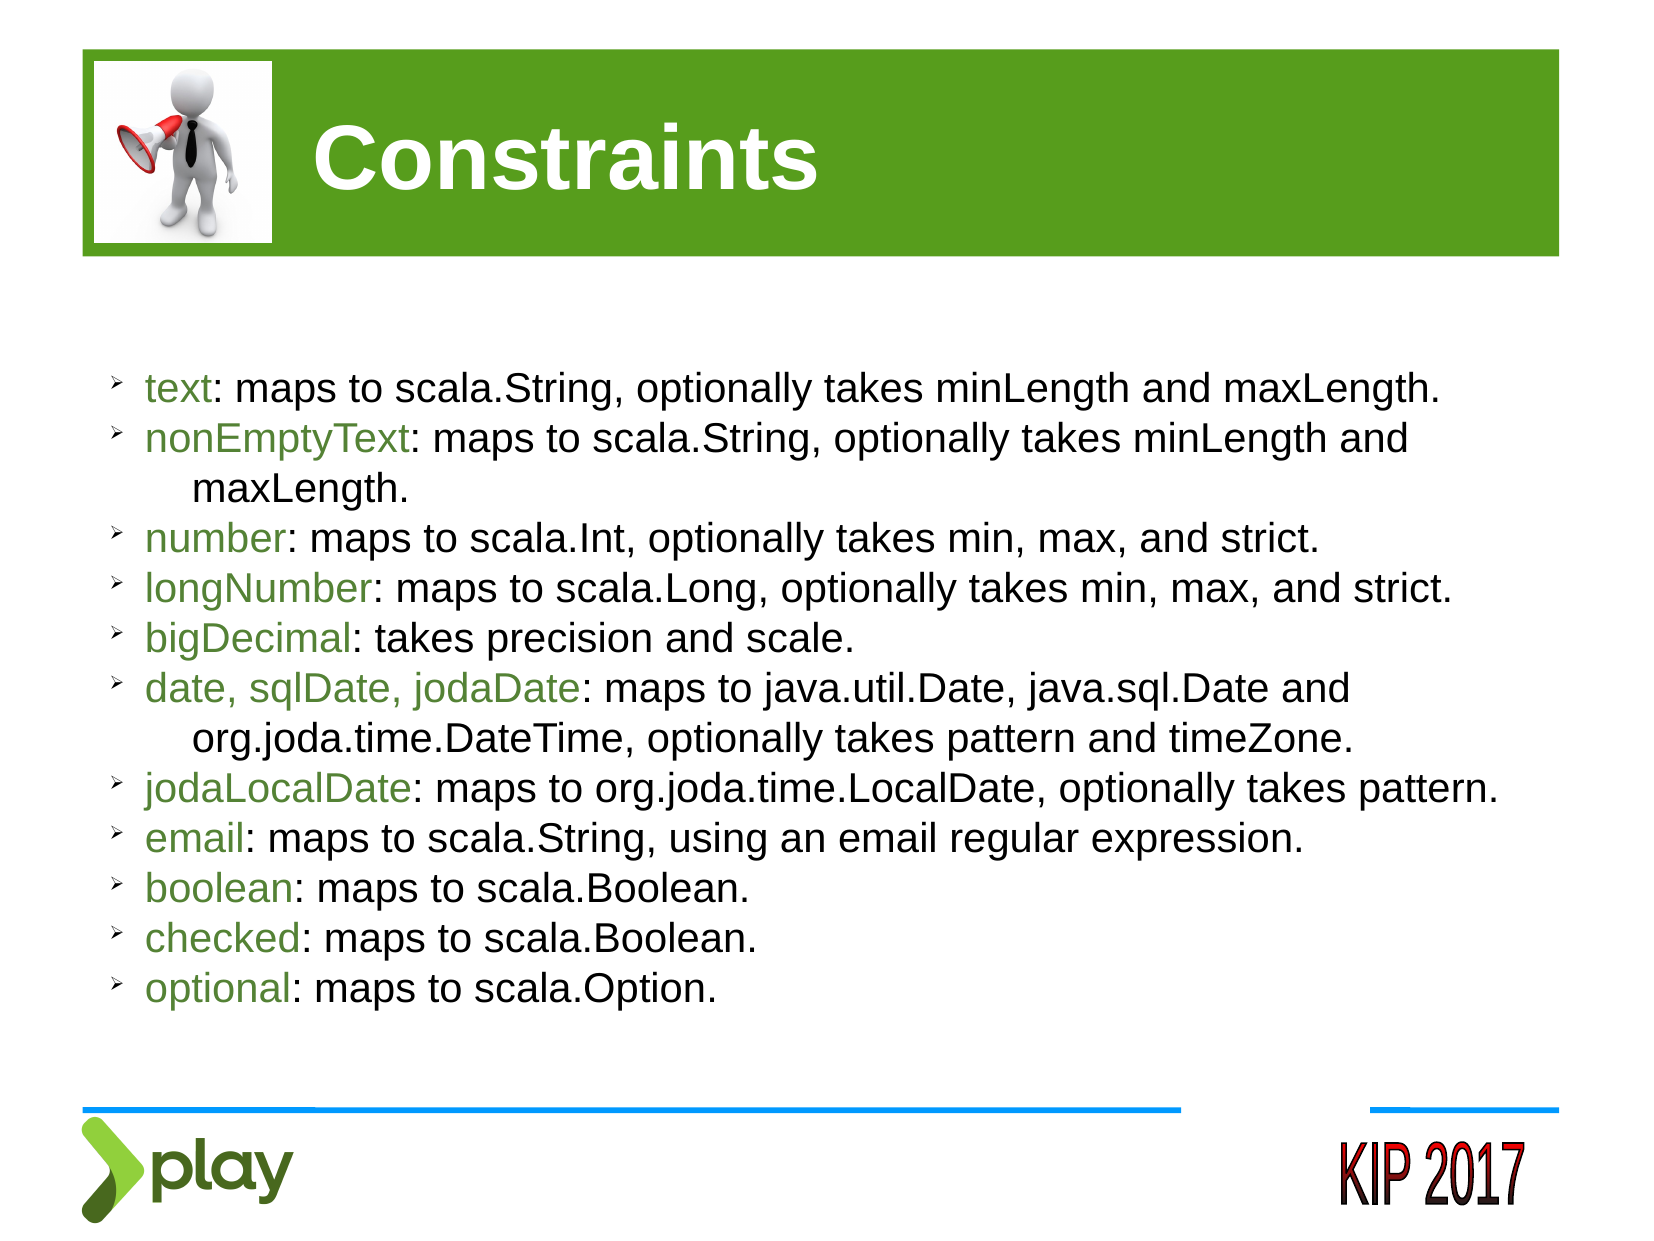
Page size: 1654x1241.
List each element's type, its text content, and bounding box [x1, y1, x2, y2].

picture [68, 1111, 302, 1229]
title Constraints [82, 49, 1560, 257]
picture [94, 61, 272, 243]
text_box text: maps to scala.String, optionally takes minLength and maxLength. nonEmptyText: maps to scala.String, optionally takes minLength and maxLength. number: maps to scala.Int, optionally takes min, max, and strict. longNumber: maps to scala.Long, optionally takes min, max, and strict. bigDecimal: takes precision and scale. date, sqlDate, jodaDate: maps to java.util.Date, java.sql.Date and org.joda.time.DateTime, optionally takes pattern and timeZone. jodaLocalDate: maps to org.joda.time.LocalDate, optionally takes pattern. email: maps to scala.String, using an email regular expression. boolean: maps to scala.Boolean. checked: maps to scala.Boolean. optional: maps to scala.Option. [94, 289, 1529, 1082]
